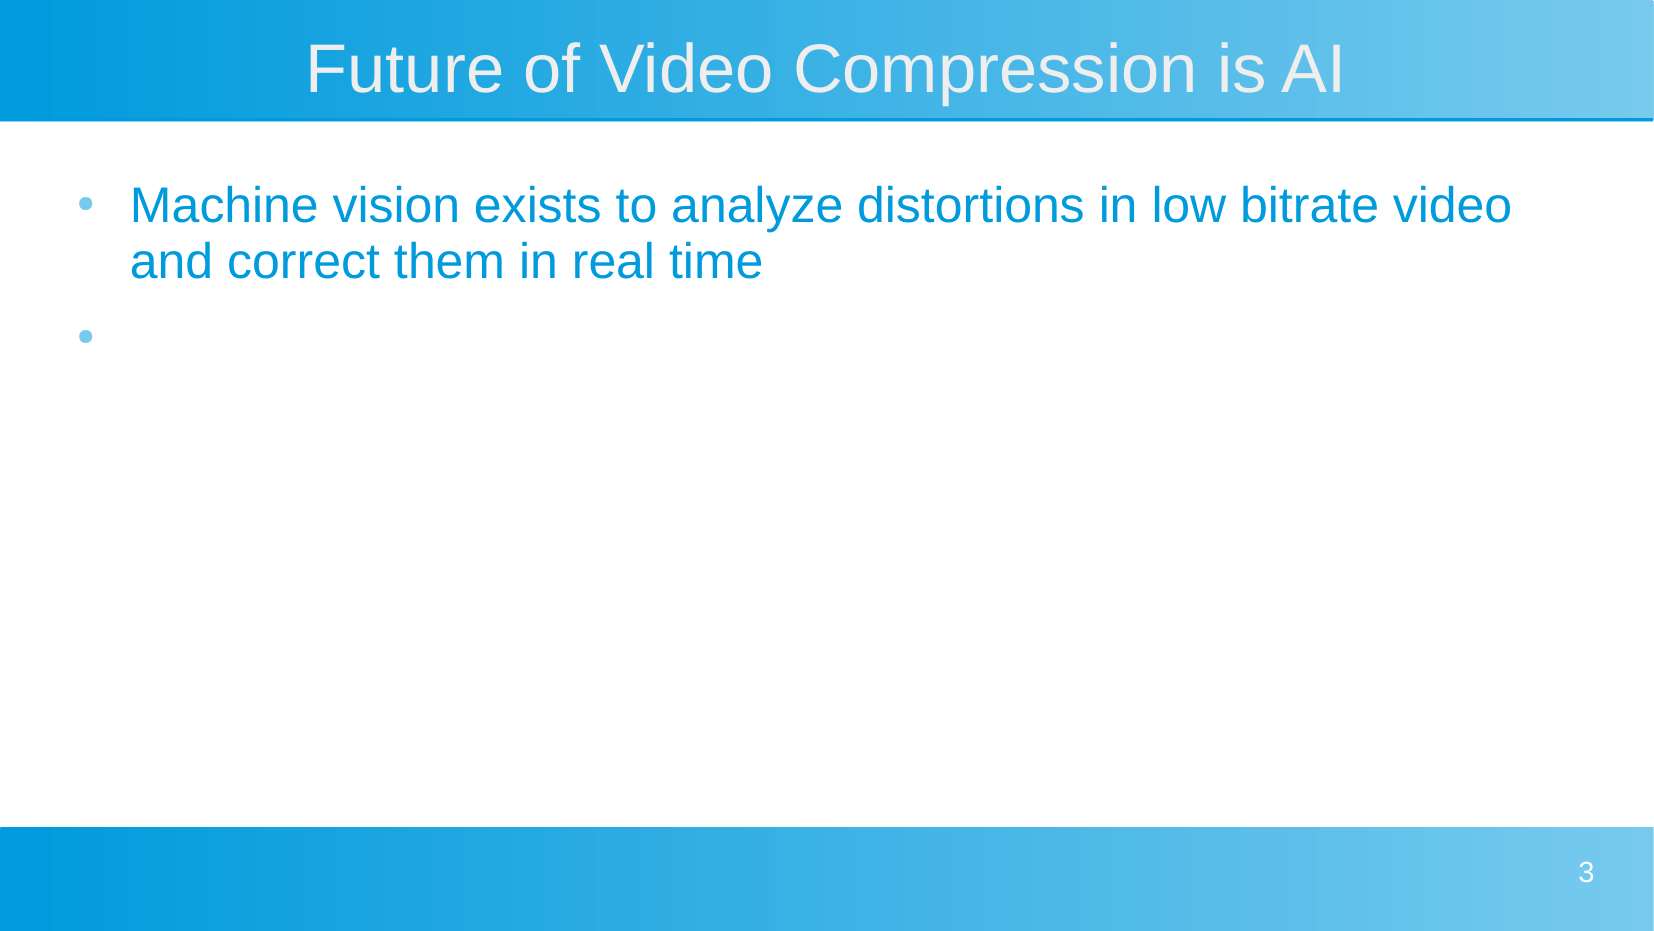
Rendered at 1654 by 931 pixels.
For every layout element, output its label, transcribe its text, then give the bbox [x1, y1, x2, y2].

title Future of Video Compression is AI [59, 29, 1595, 108]
list Machine vision exists to analyze distortions in low bitrate video and correct them in real time [59, 177, 1595, 768]
